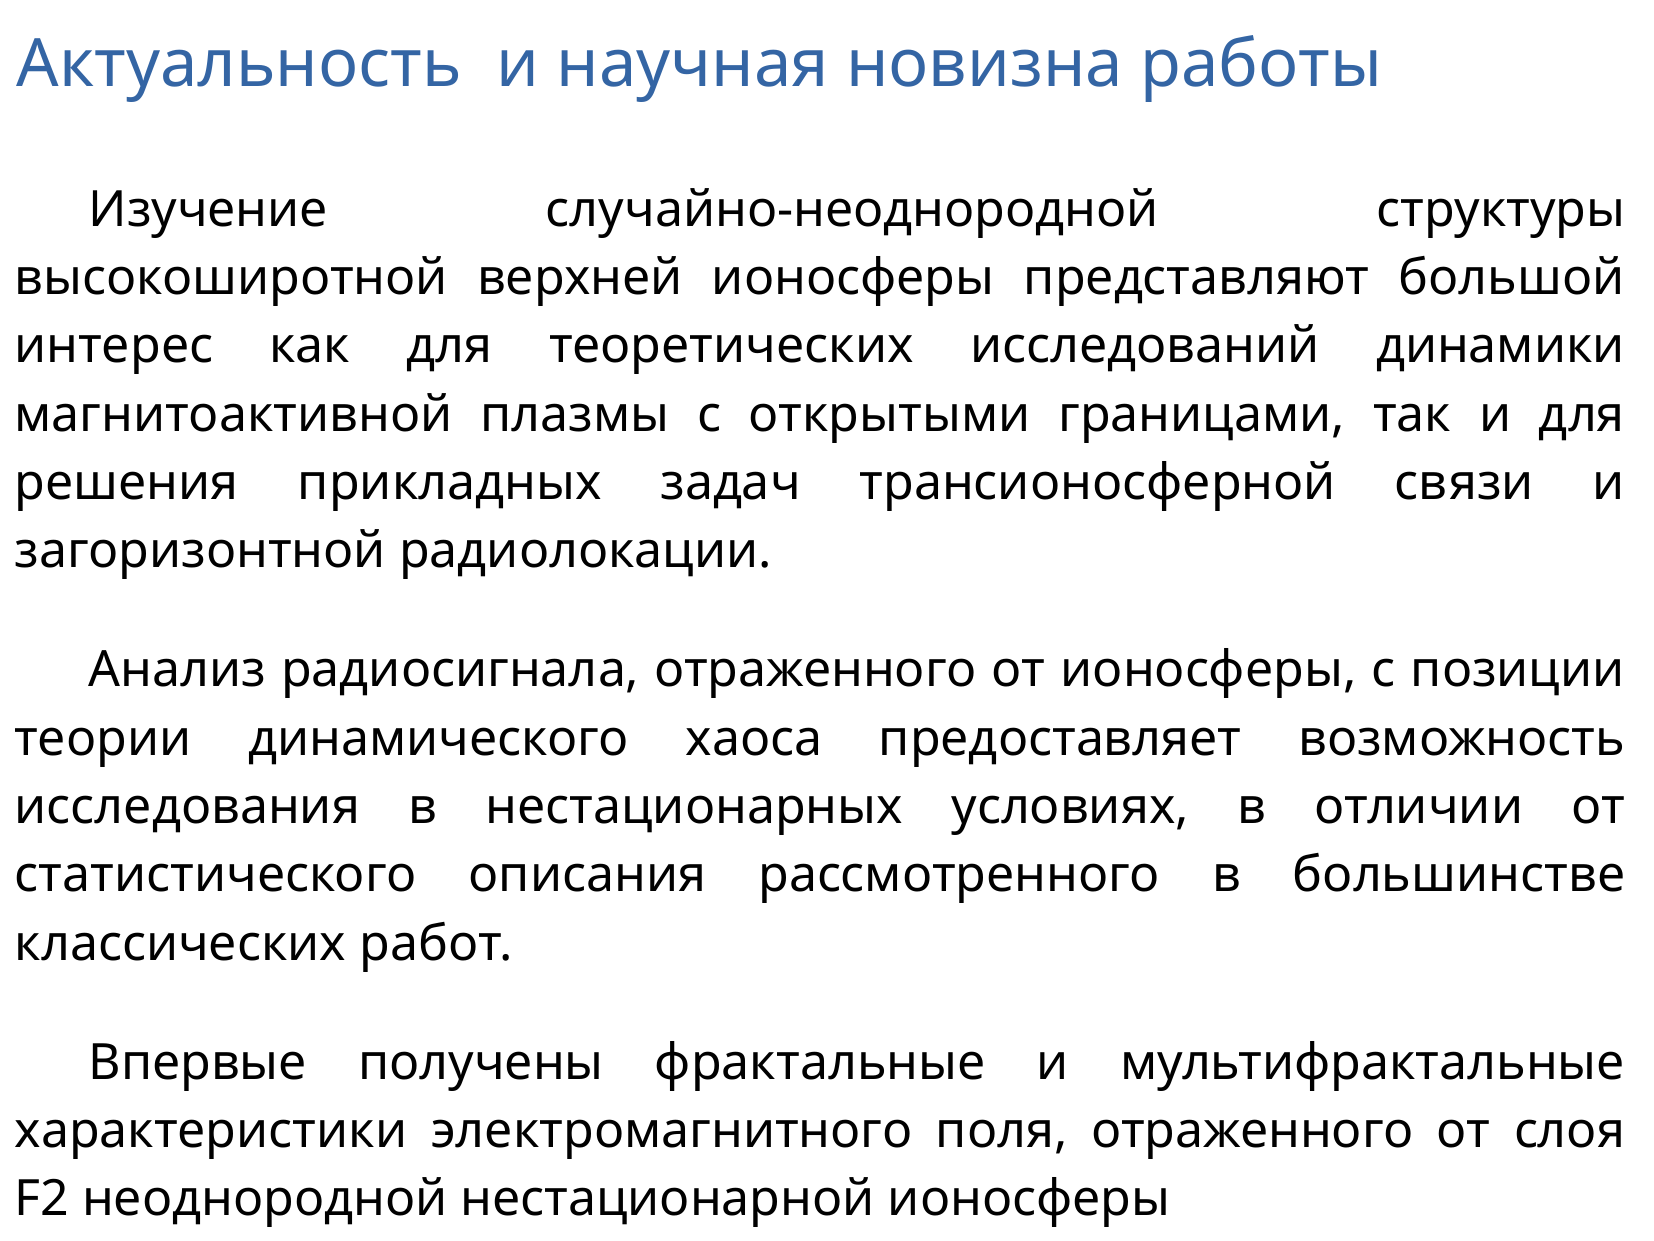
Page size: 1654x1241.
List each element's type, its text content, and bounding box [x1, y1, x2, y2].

text_box Изучение случайно-неоднородной структуры высокоширотной верхней ионосферы представляют большой интерес как для теоретических исследований динамики магнитоактивной плазмы с открытыми границами, так и для решения прикладных задач трансионосферной связи и загоризонтной радиолокации. Анализ радиосигнала, отраженного от ионосферы, с позиции теории динамического хаоса предоставляет возможность исследования в нестационарных условиях, в отличии от статистического описания рассмотренного в большинстве классических работ. Впервые получены фрактальные и мультифрактальные характеристики электромагнитного поля, отраженного от слоя F2 неоднородной нестационарной ионосферы [0, 165, 1654, 1182]
text_box Актуальность и научная новизна работы [1, 7, 1338, 100]
